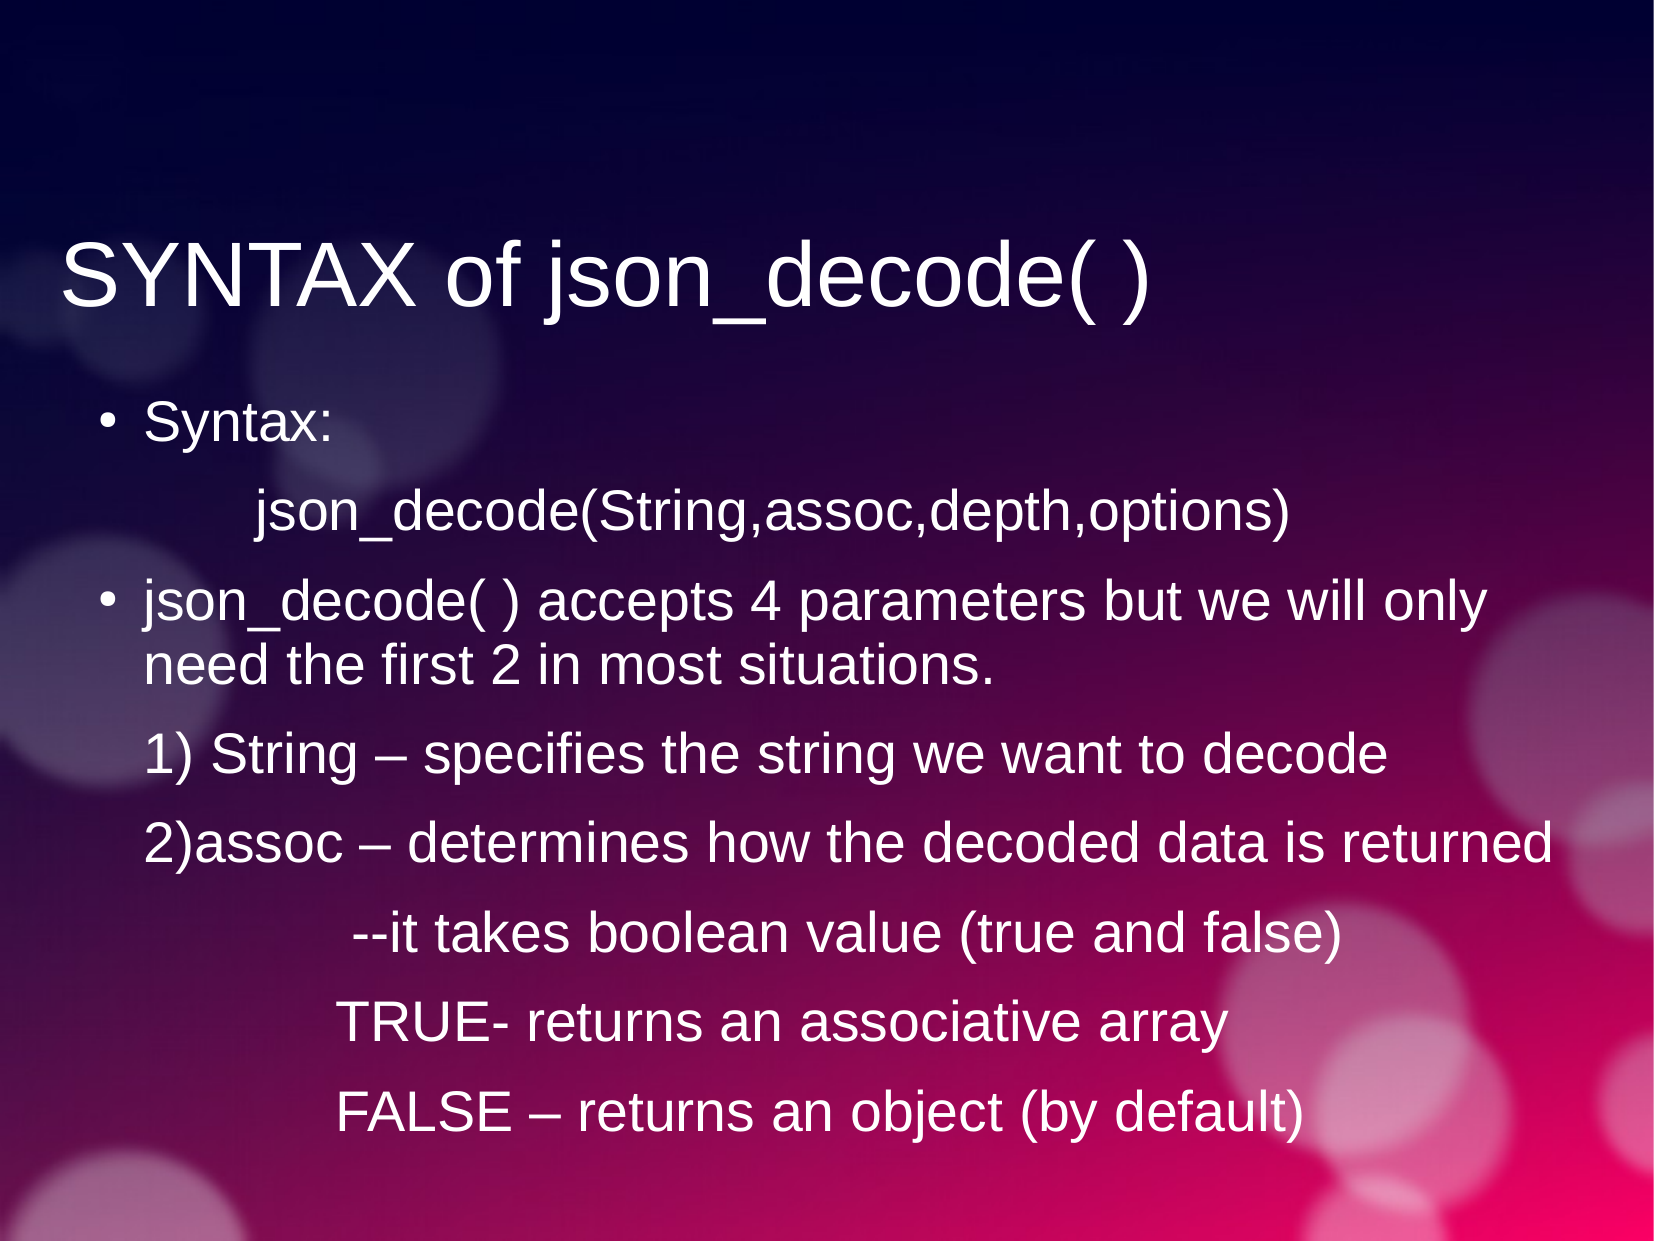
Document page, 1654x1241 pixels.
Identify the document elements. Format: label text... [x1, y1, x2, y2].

title SYNTAX of json_decode( ) [59, 171, 1548, 379]
list Syntax: json_decode(String,assoc,depth,options) json_decode( ) accepts 4 parameters but we will only need the first 2 in most situations. 1) String – specifies the string we want to decode 2)assoc – determines how the decoded data is returned --it takes boolean value (true and false) TRUE- returns an associative array FALSE – returns an object (by default) [82, 389, 1571, 1158]
picture [0, 0, 1654, 1241]
